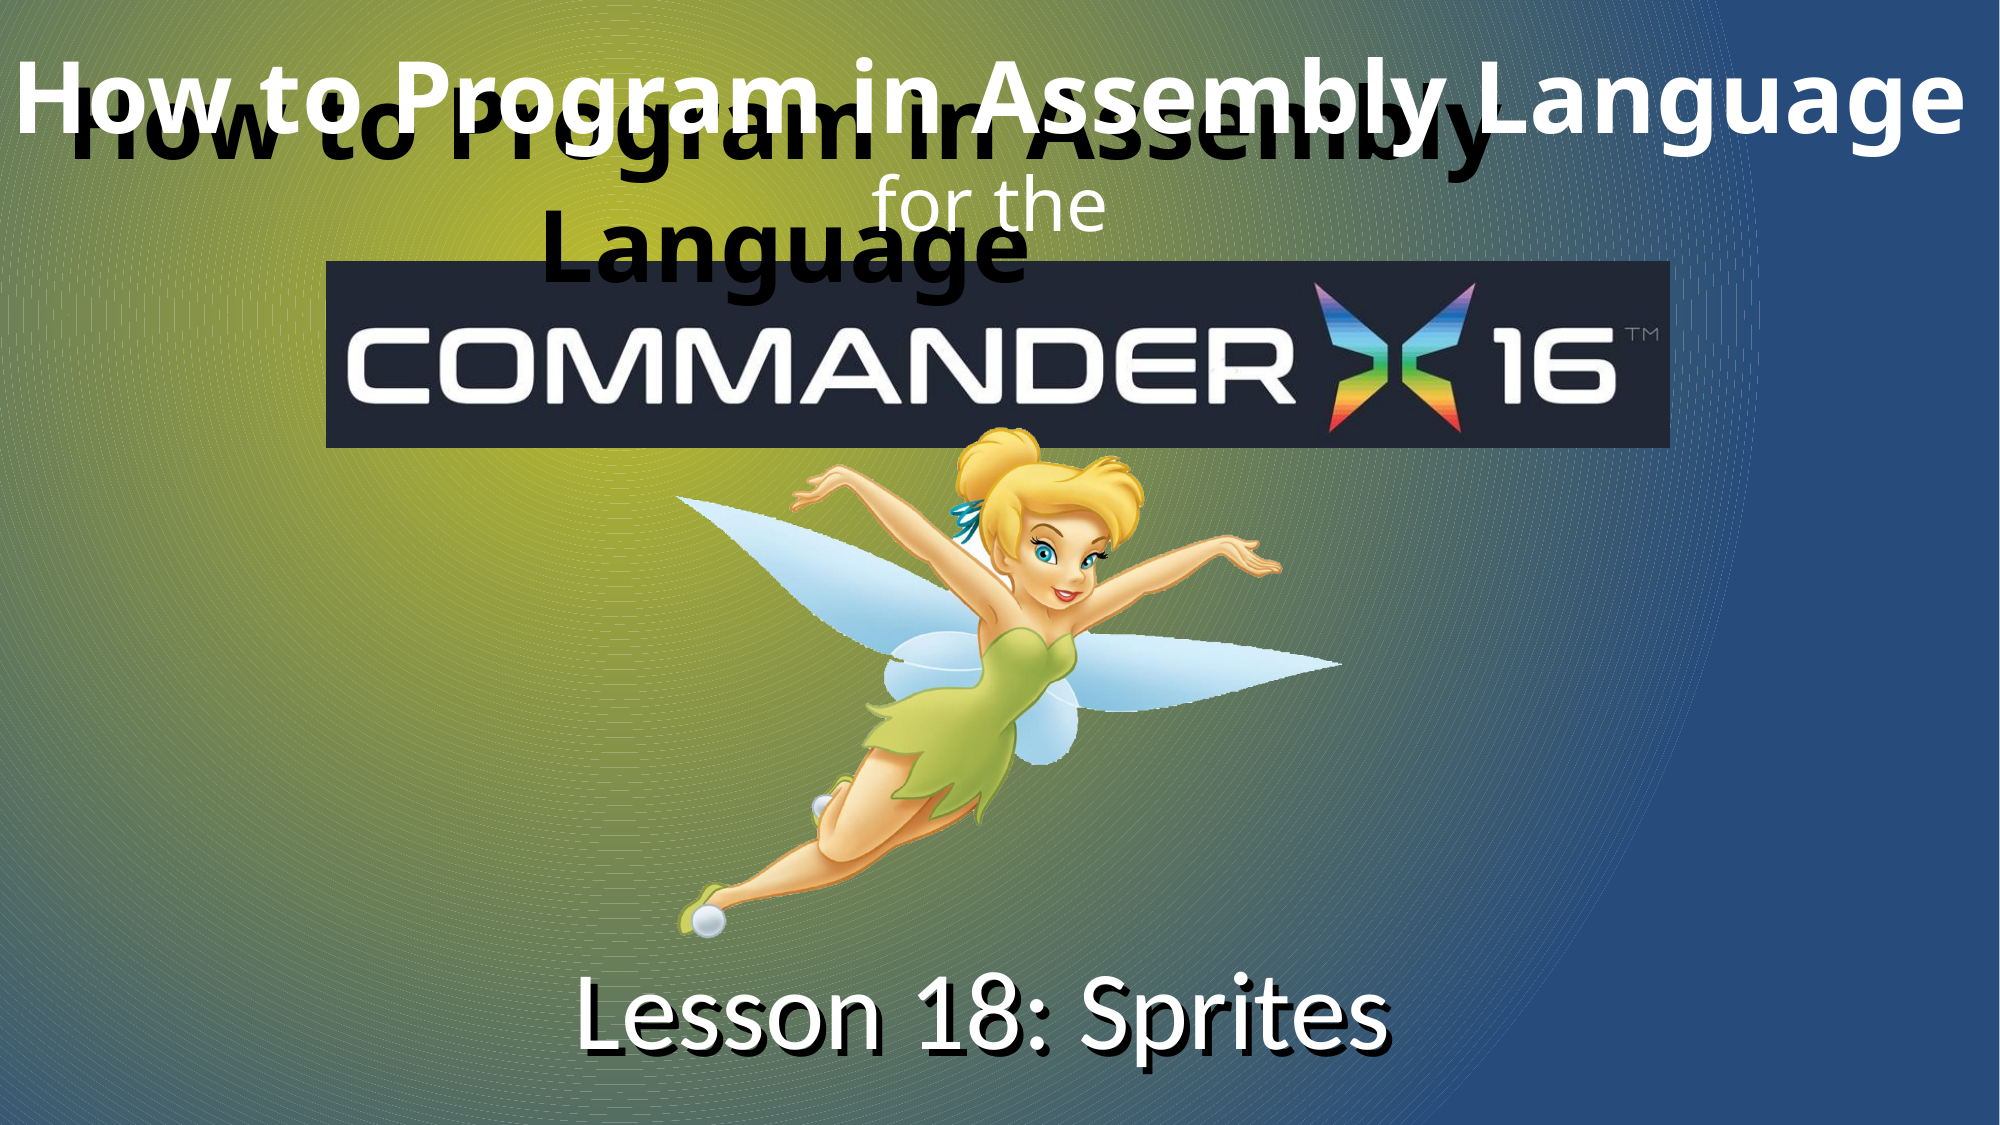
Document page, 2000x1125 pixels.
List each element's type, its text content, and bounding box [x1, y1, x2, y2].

picture [740, 261, 761, 271]
text_box Lesson 18: Sprites [51, 951, 1926, 1078]
title How to Program in Assembly Language for the [0, 25, 2000, 258]
picture [326, 261, 1670, 939]
picture [614, 261, 632, 272]
subtitle Lesson 18: Sprites [45, 945, 1920, 1072]
picture [929, 261, 950, 271]
picture [805, 261, 825, 271]
picture [869, 261, 887, 272]
